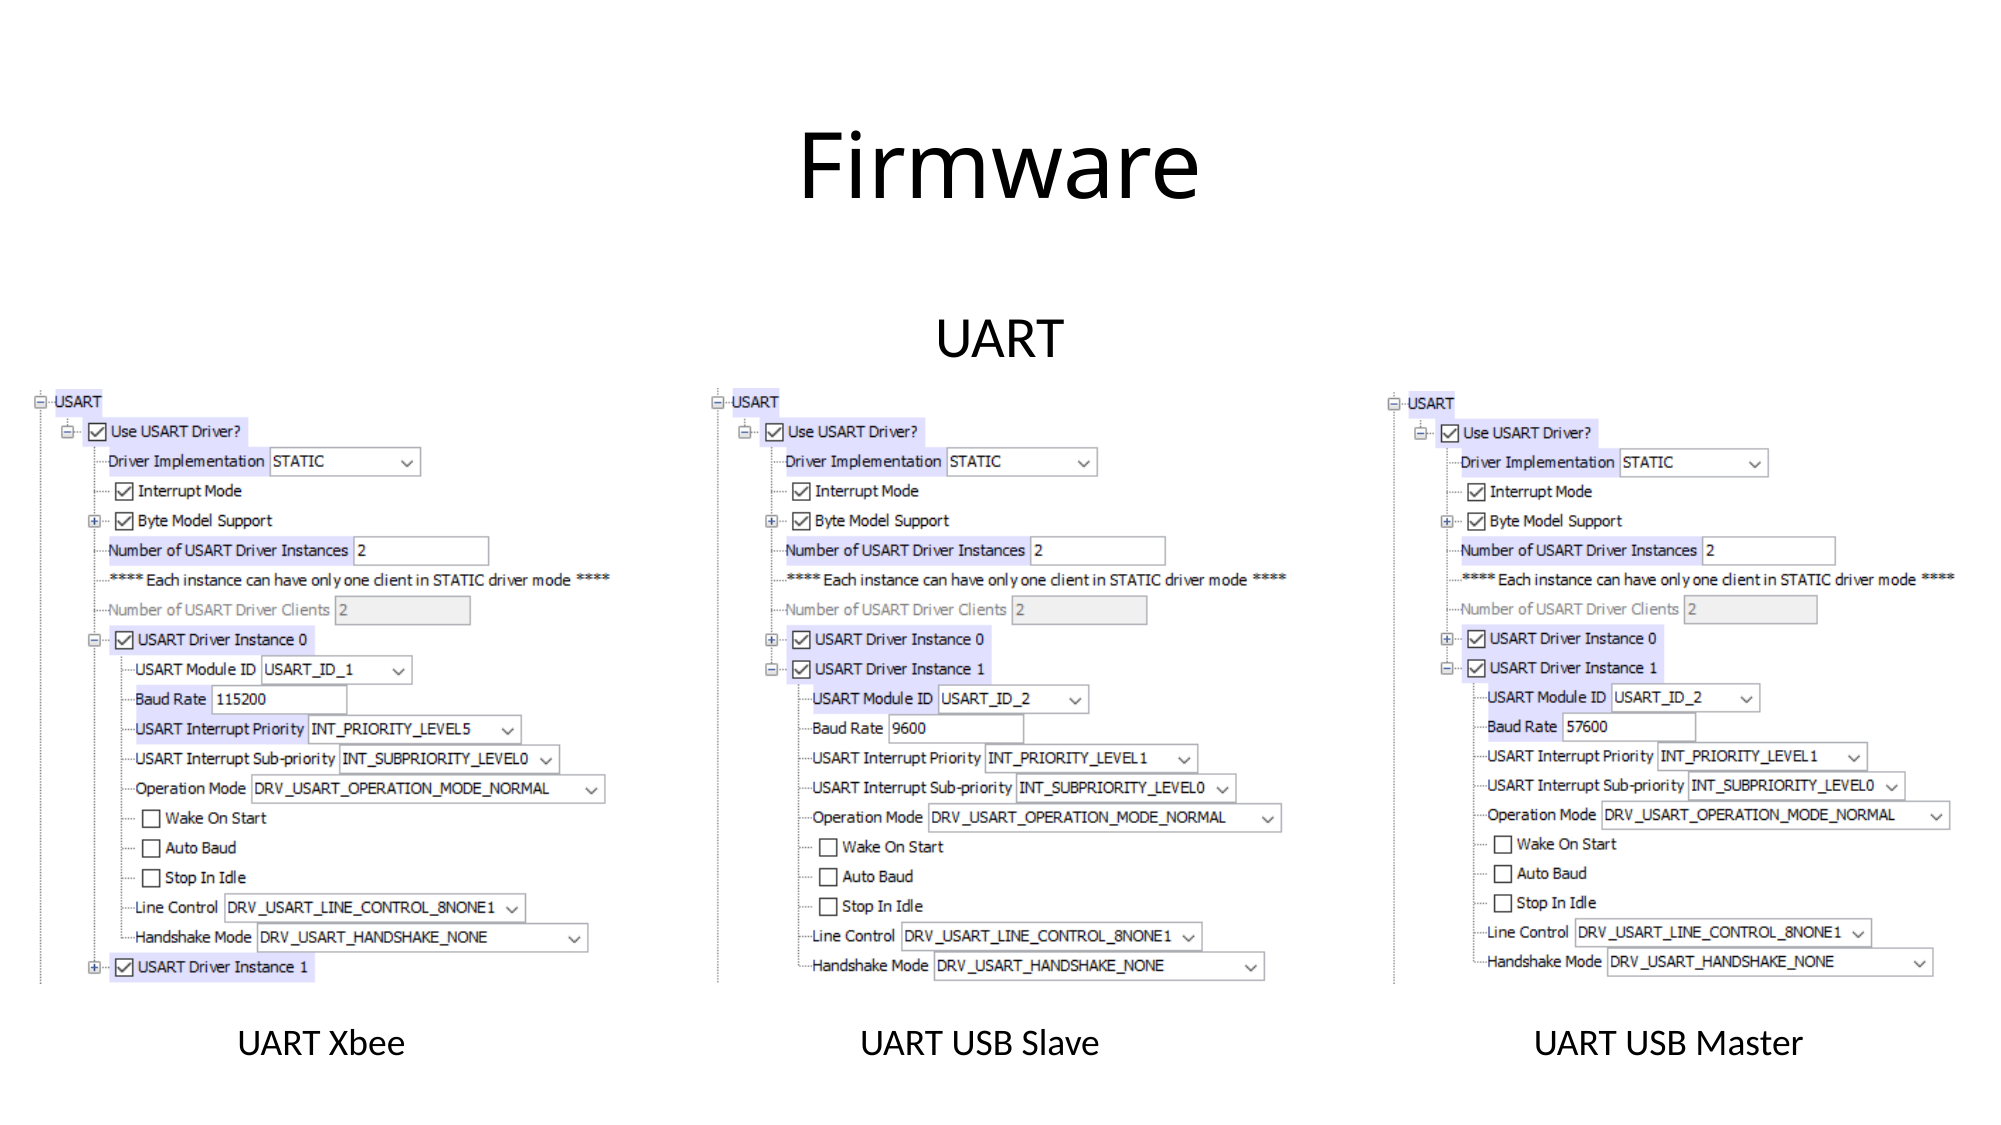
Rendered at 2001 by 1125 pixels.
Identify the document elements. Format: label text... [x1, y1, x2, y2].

text_box UART USB Slave [845, 1010, 1156, 1072]
text_box UART USB Master [1518, 1010, 1829, 1072]
picture [33, 389, 620, 984]
list UART [137, 299, 1863, 390]
text_box UART Xbee [222, 1010, 432, 1072]
picture [1381, 389, 1967, 984]
picture [706, 389, 1295, 984]
title Firmware [137, 59, 1863, 278]
